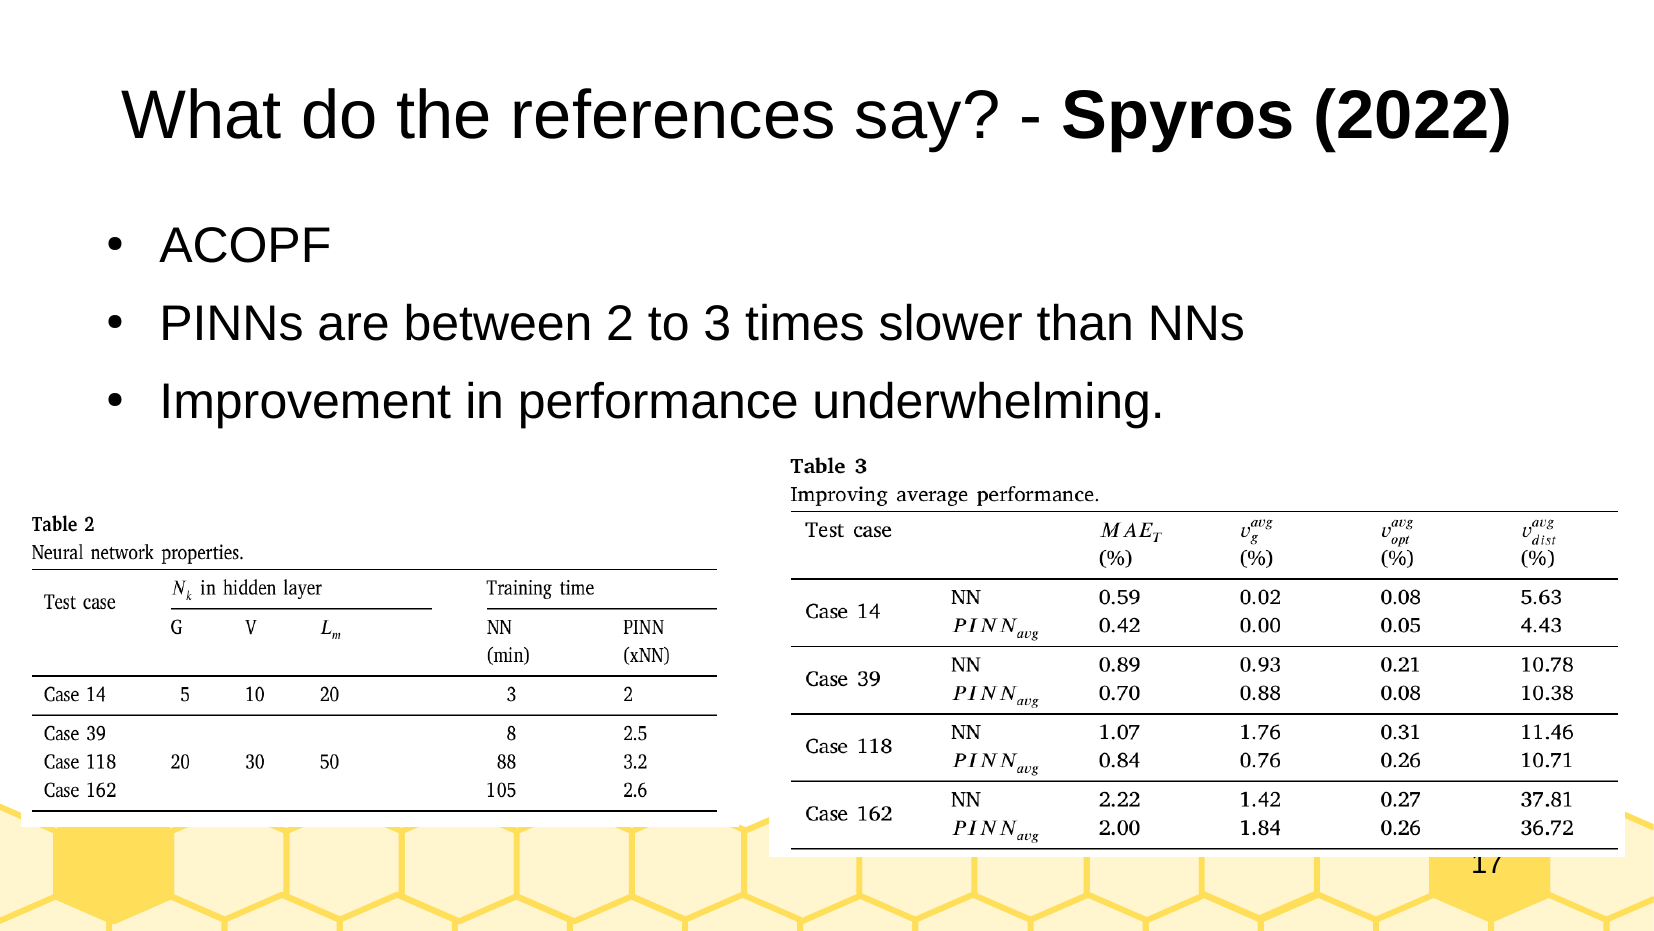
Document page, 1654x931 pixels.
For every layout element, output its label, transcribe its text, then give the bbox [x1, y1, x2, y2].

picture [21, 497, 739, 827]
list ACOPF PINNs are between 2 to 3 times slower than NNs Improvement in performance underwhelming. [88, 217, 1577, 758]
picture [769, 439, 1625, 857]
title What do the references say? - Spyros (2022) [82, 37, 1571, 193]
